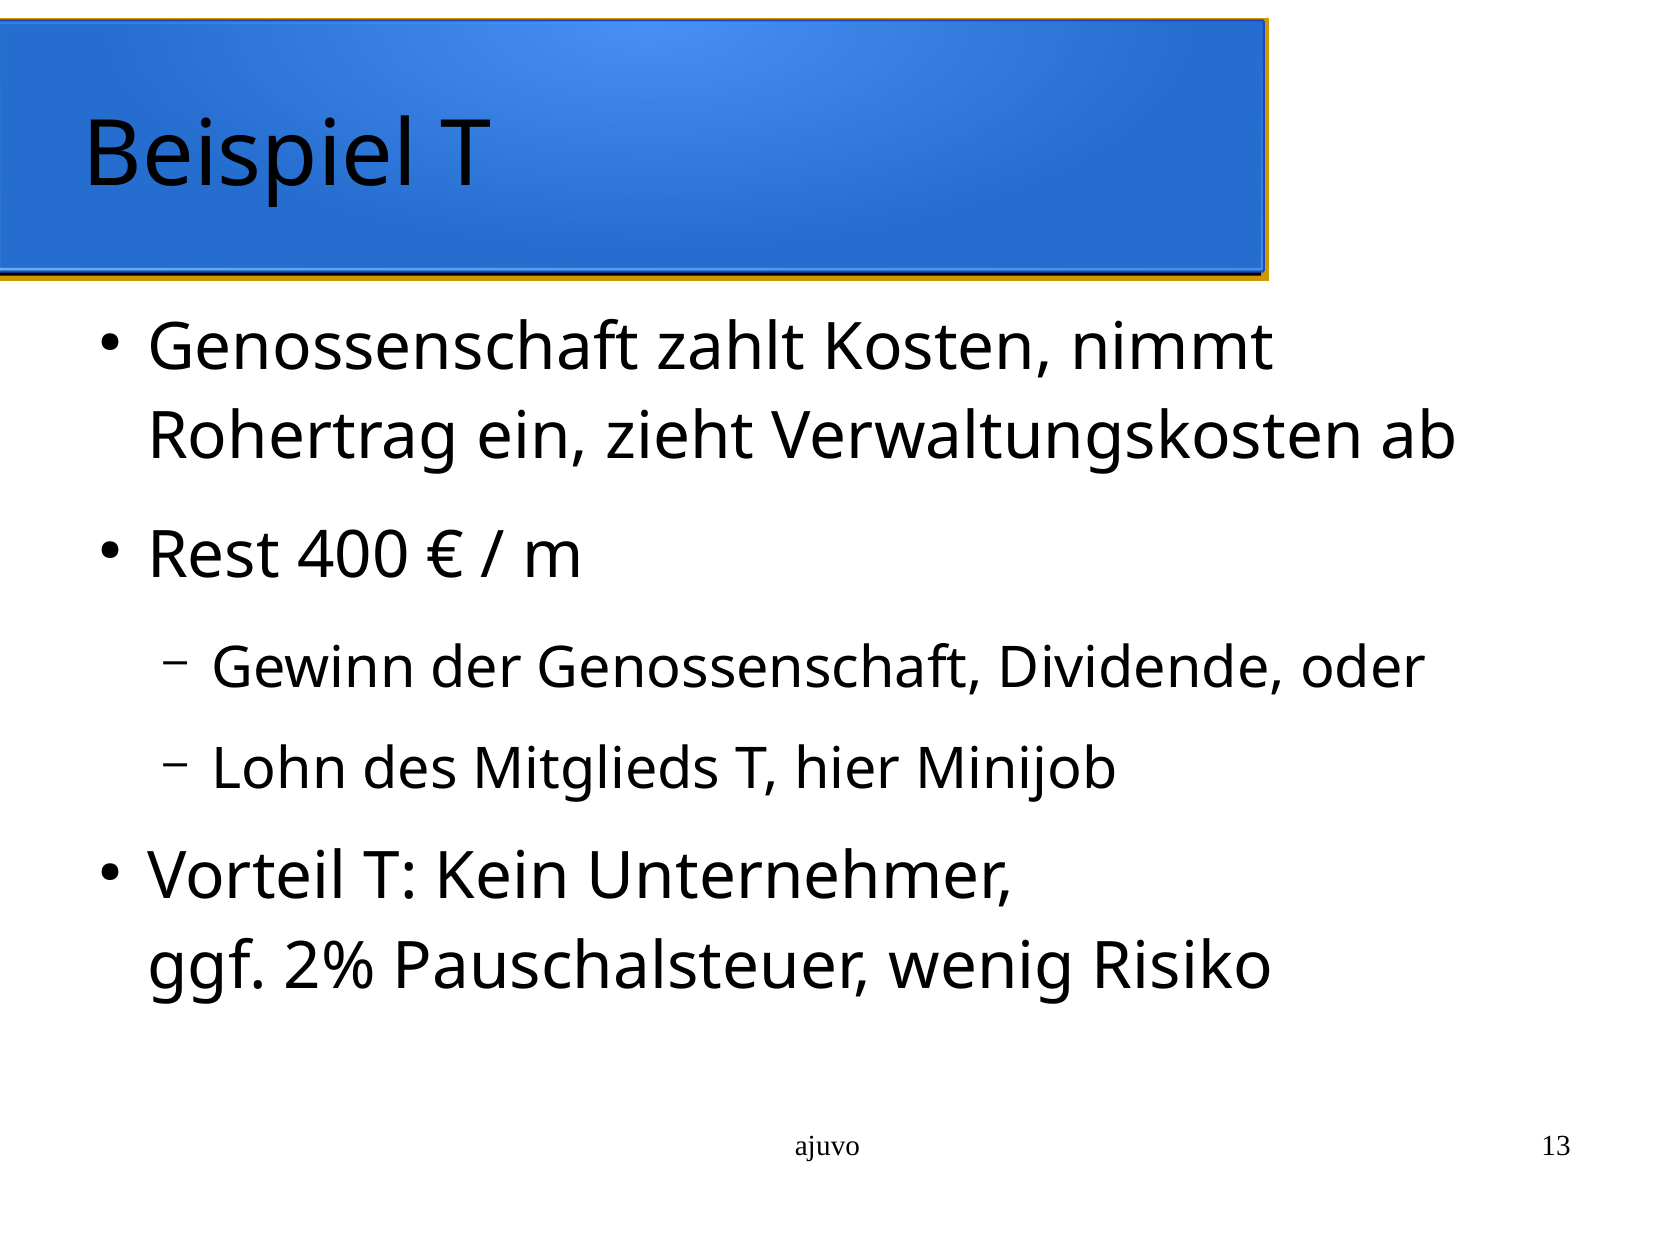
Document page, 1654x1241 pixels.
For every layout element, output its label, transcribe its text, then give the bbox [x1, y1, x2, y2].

title Beispiel T [82, 47, 1235, 252]
list Genossenschaft zahlt Kosten, nimmt Rohertrag ein, zieht Verwaltungskosten ab Rest 400 € / m Gewinn der Genossenschaft, Dividende, oder Lohn des Mitglieds T, hier Minijob Vorteil T: Kein Unternehmer, ggf. 2% Pauschalsteuer, wenig Risiko [82, 299, 1571, 1019]
